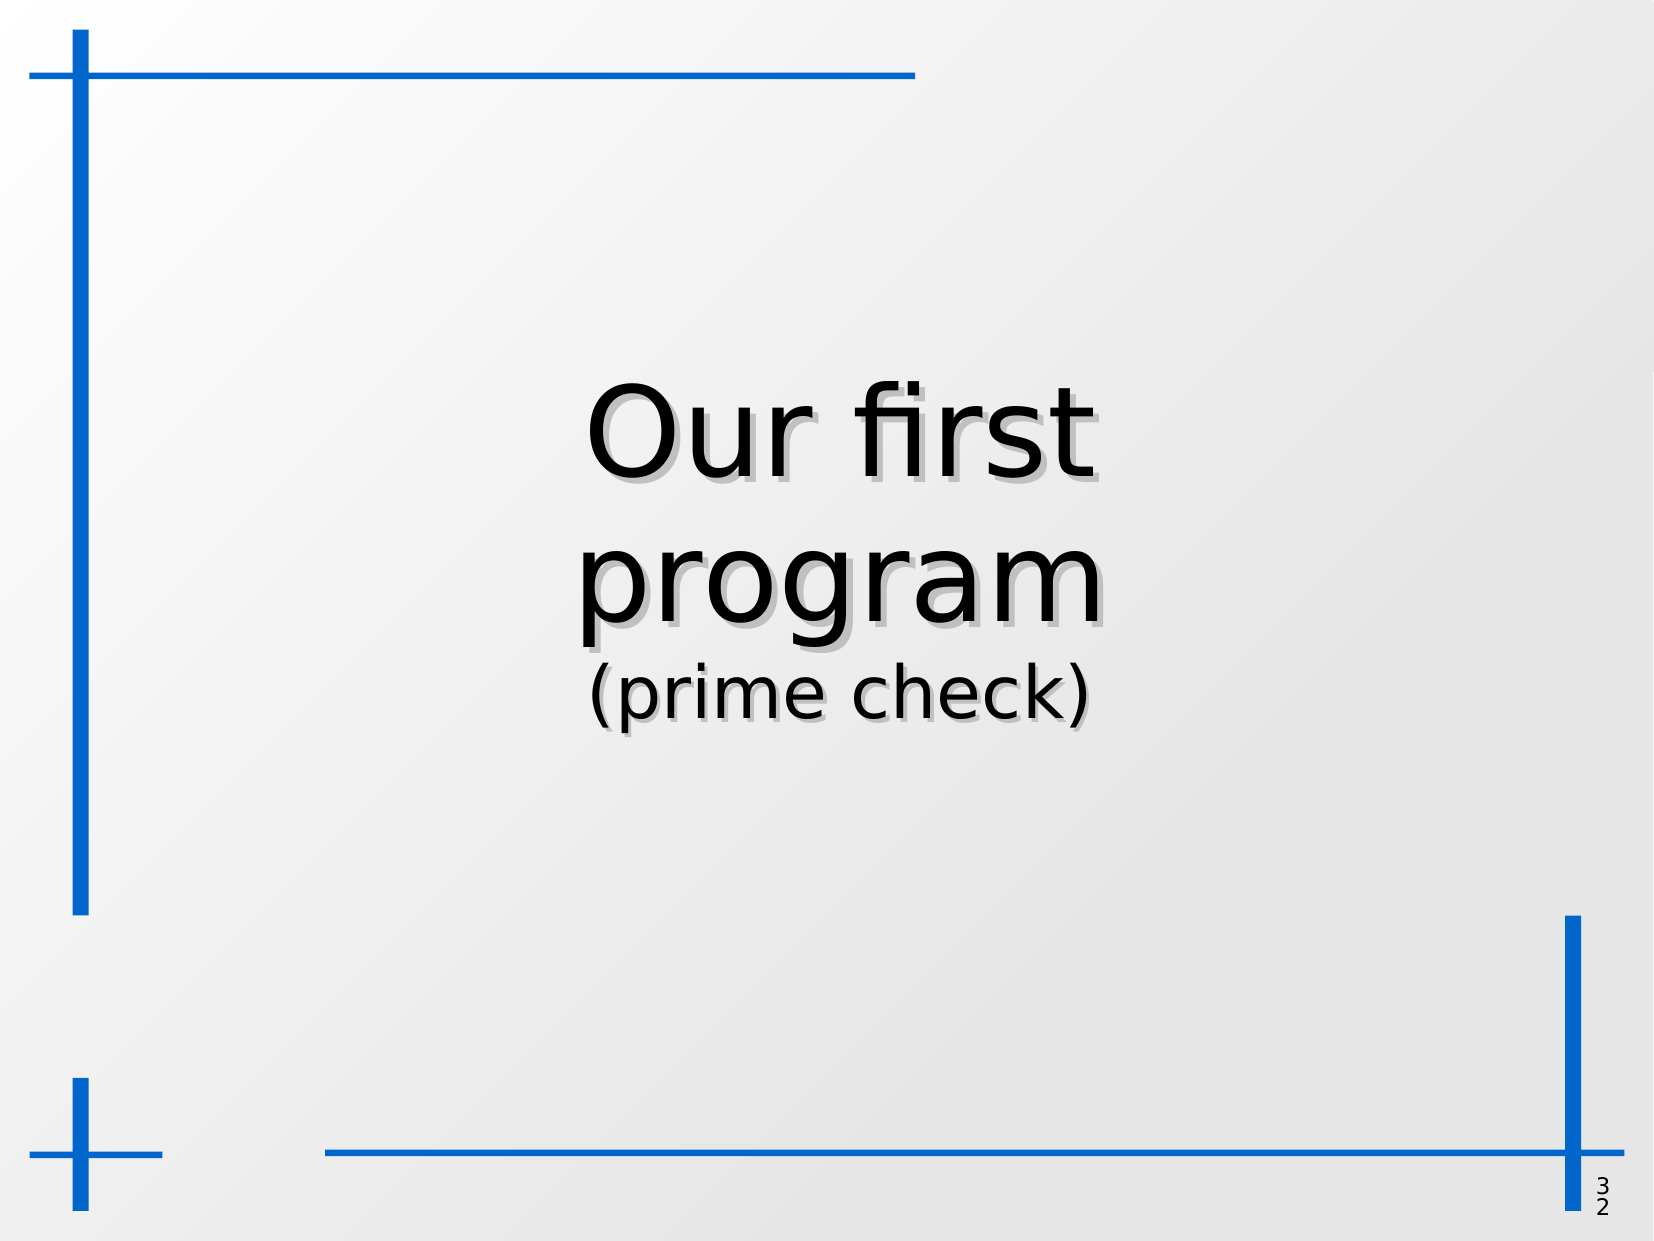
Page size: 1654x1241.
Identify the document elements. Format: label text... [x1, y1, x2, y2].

list Our first program (prime check) [304, 360, 1306, 1178]
